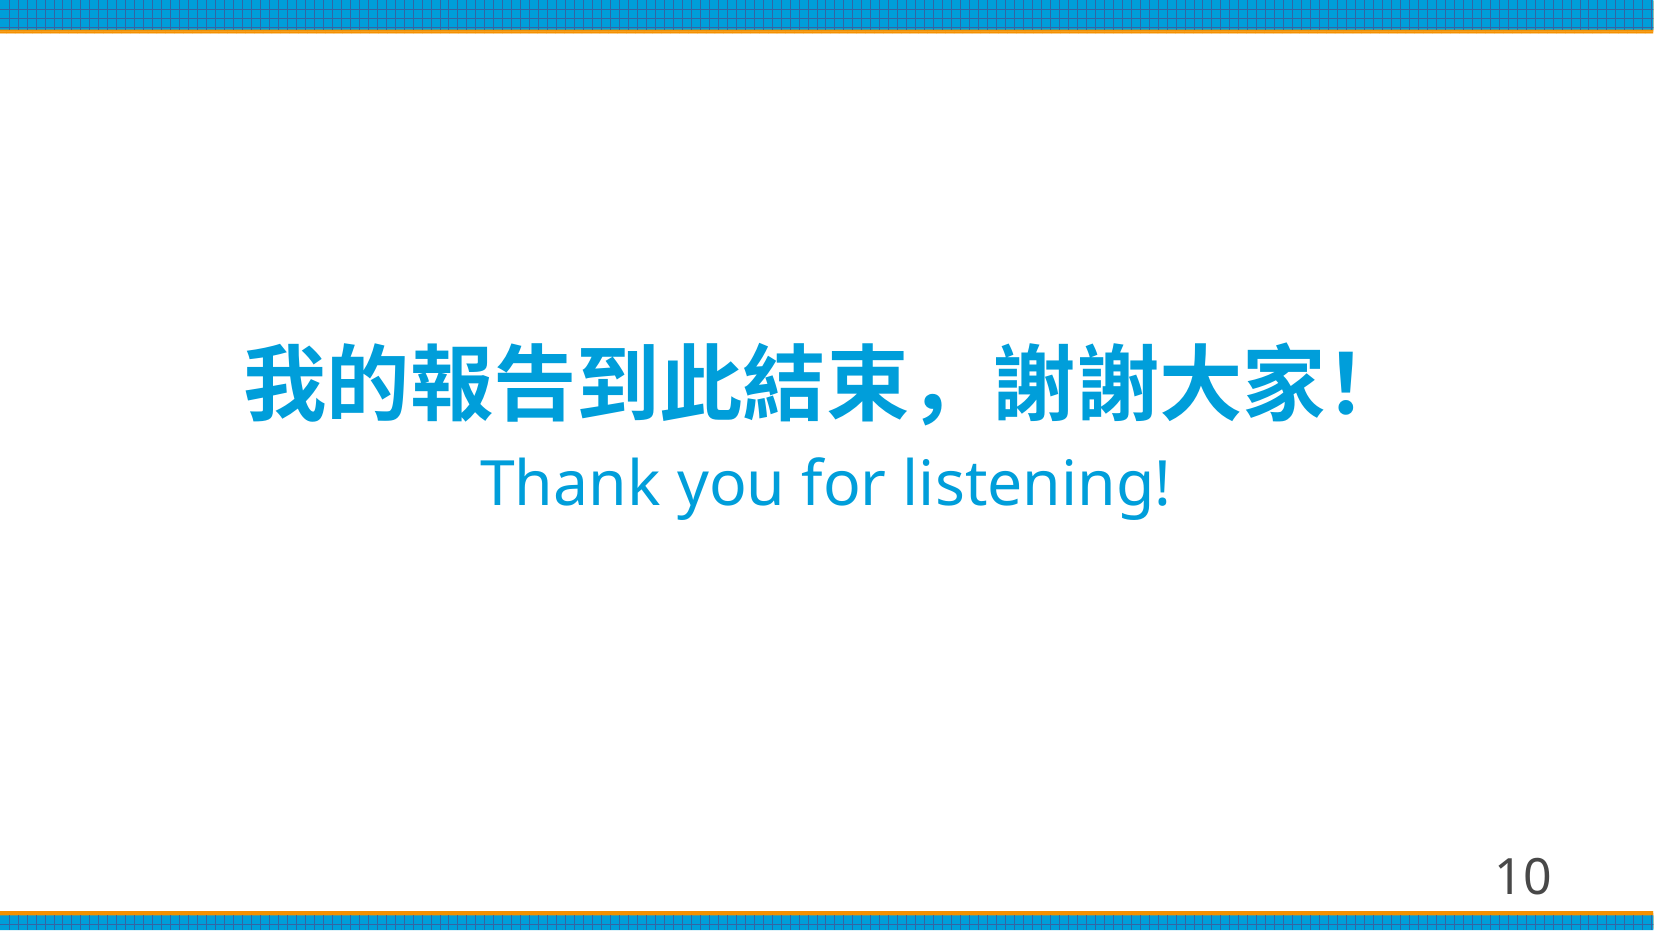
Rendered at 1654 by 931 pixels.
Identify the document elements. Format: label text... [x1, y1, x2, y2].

subtitle 我的報告到此結束，謝謝大家！ Thank you for listening! [82, 103, 1571, 824]
